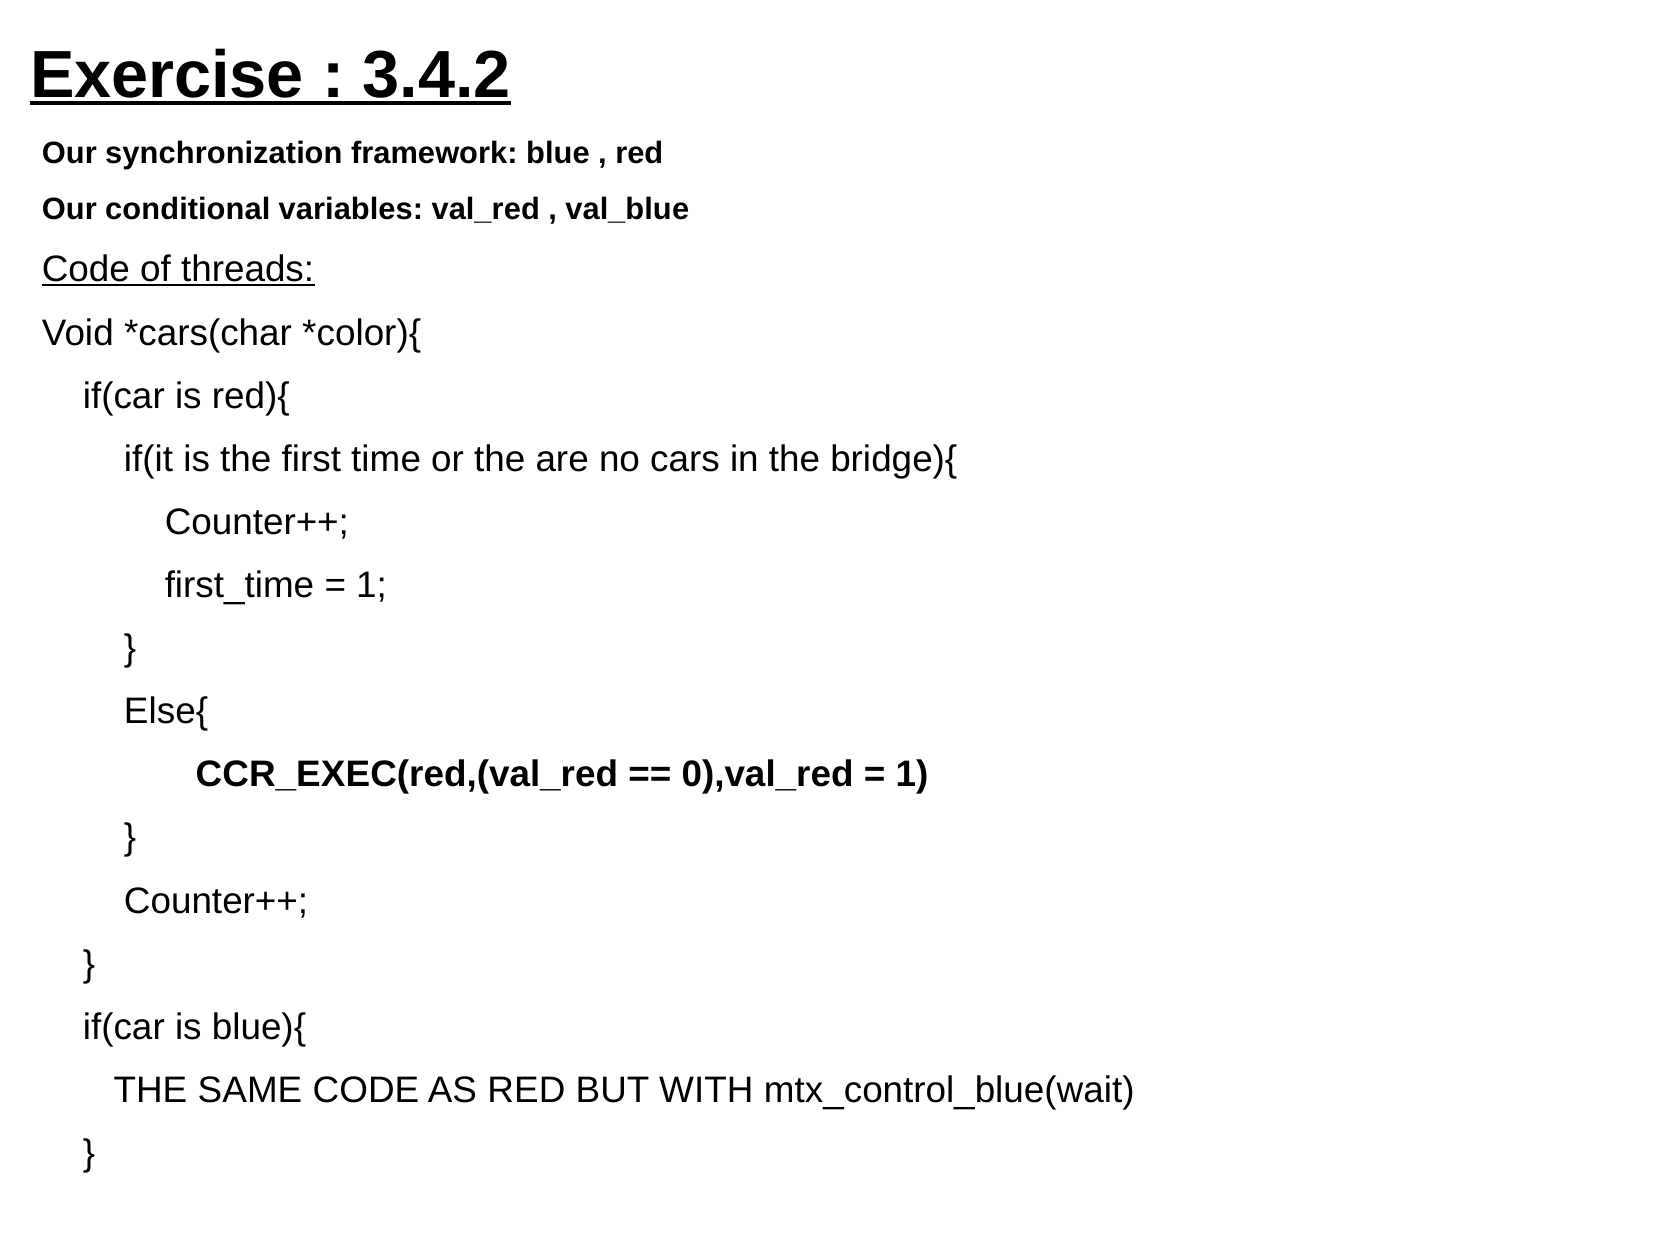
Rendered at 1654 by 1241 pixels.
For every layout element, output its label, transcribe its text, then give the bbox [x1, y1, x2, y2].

list Our synchronization framework: blue , red Our conditional variables: val_red , val_blue Code of threads: Void *cars(char *color){ if(car is red){ if(it is the first time or the are no cars in the bridge){ Counter++; first_time = 1; } Else{ CCR_EXEC(red,(val_red == 0),val_red = 1) } Counter++; } if(car is blue){ THE SAME CODE AS RED BUT WITH mtx_control_blue(wait) } [41, 135, 1531, 1186]
title Exercise : 3.4.2 [30, 13, 1519, 136]
